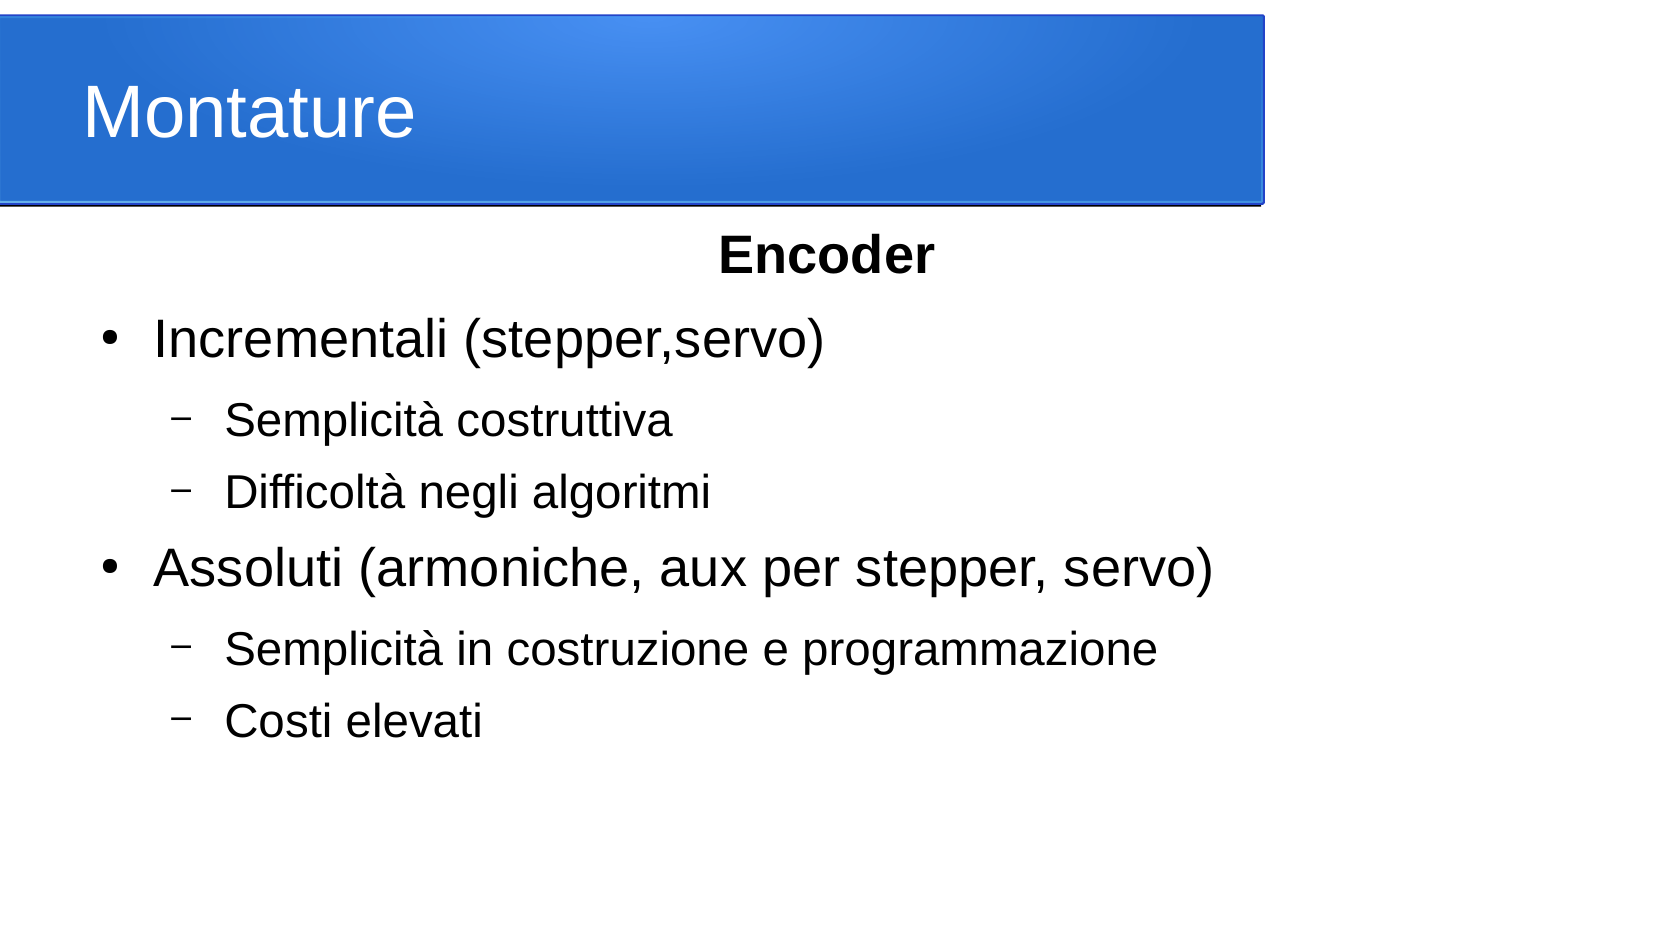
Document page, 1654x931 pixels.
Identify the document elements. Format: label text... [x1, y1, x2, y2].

list Encoder Incrementali (stepper,servo) Semplicità costruttiva Difficoltà negli algoritmi Assoluti (armoniche, aux per stepper, servo) Semplicità in costruzione e programmazione Costi elevati [82, 224, 1571, 764]
title Montature [82, 35, 1235, 189]
